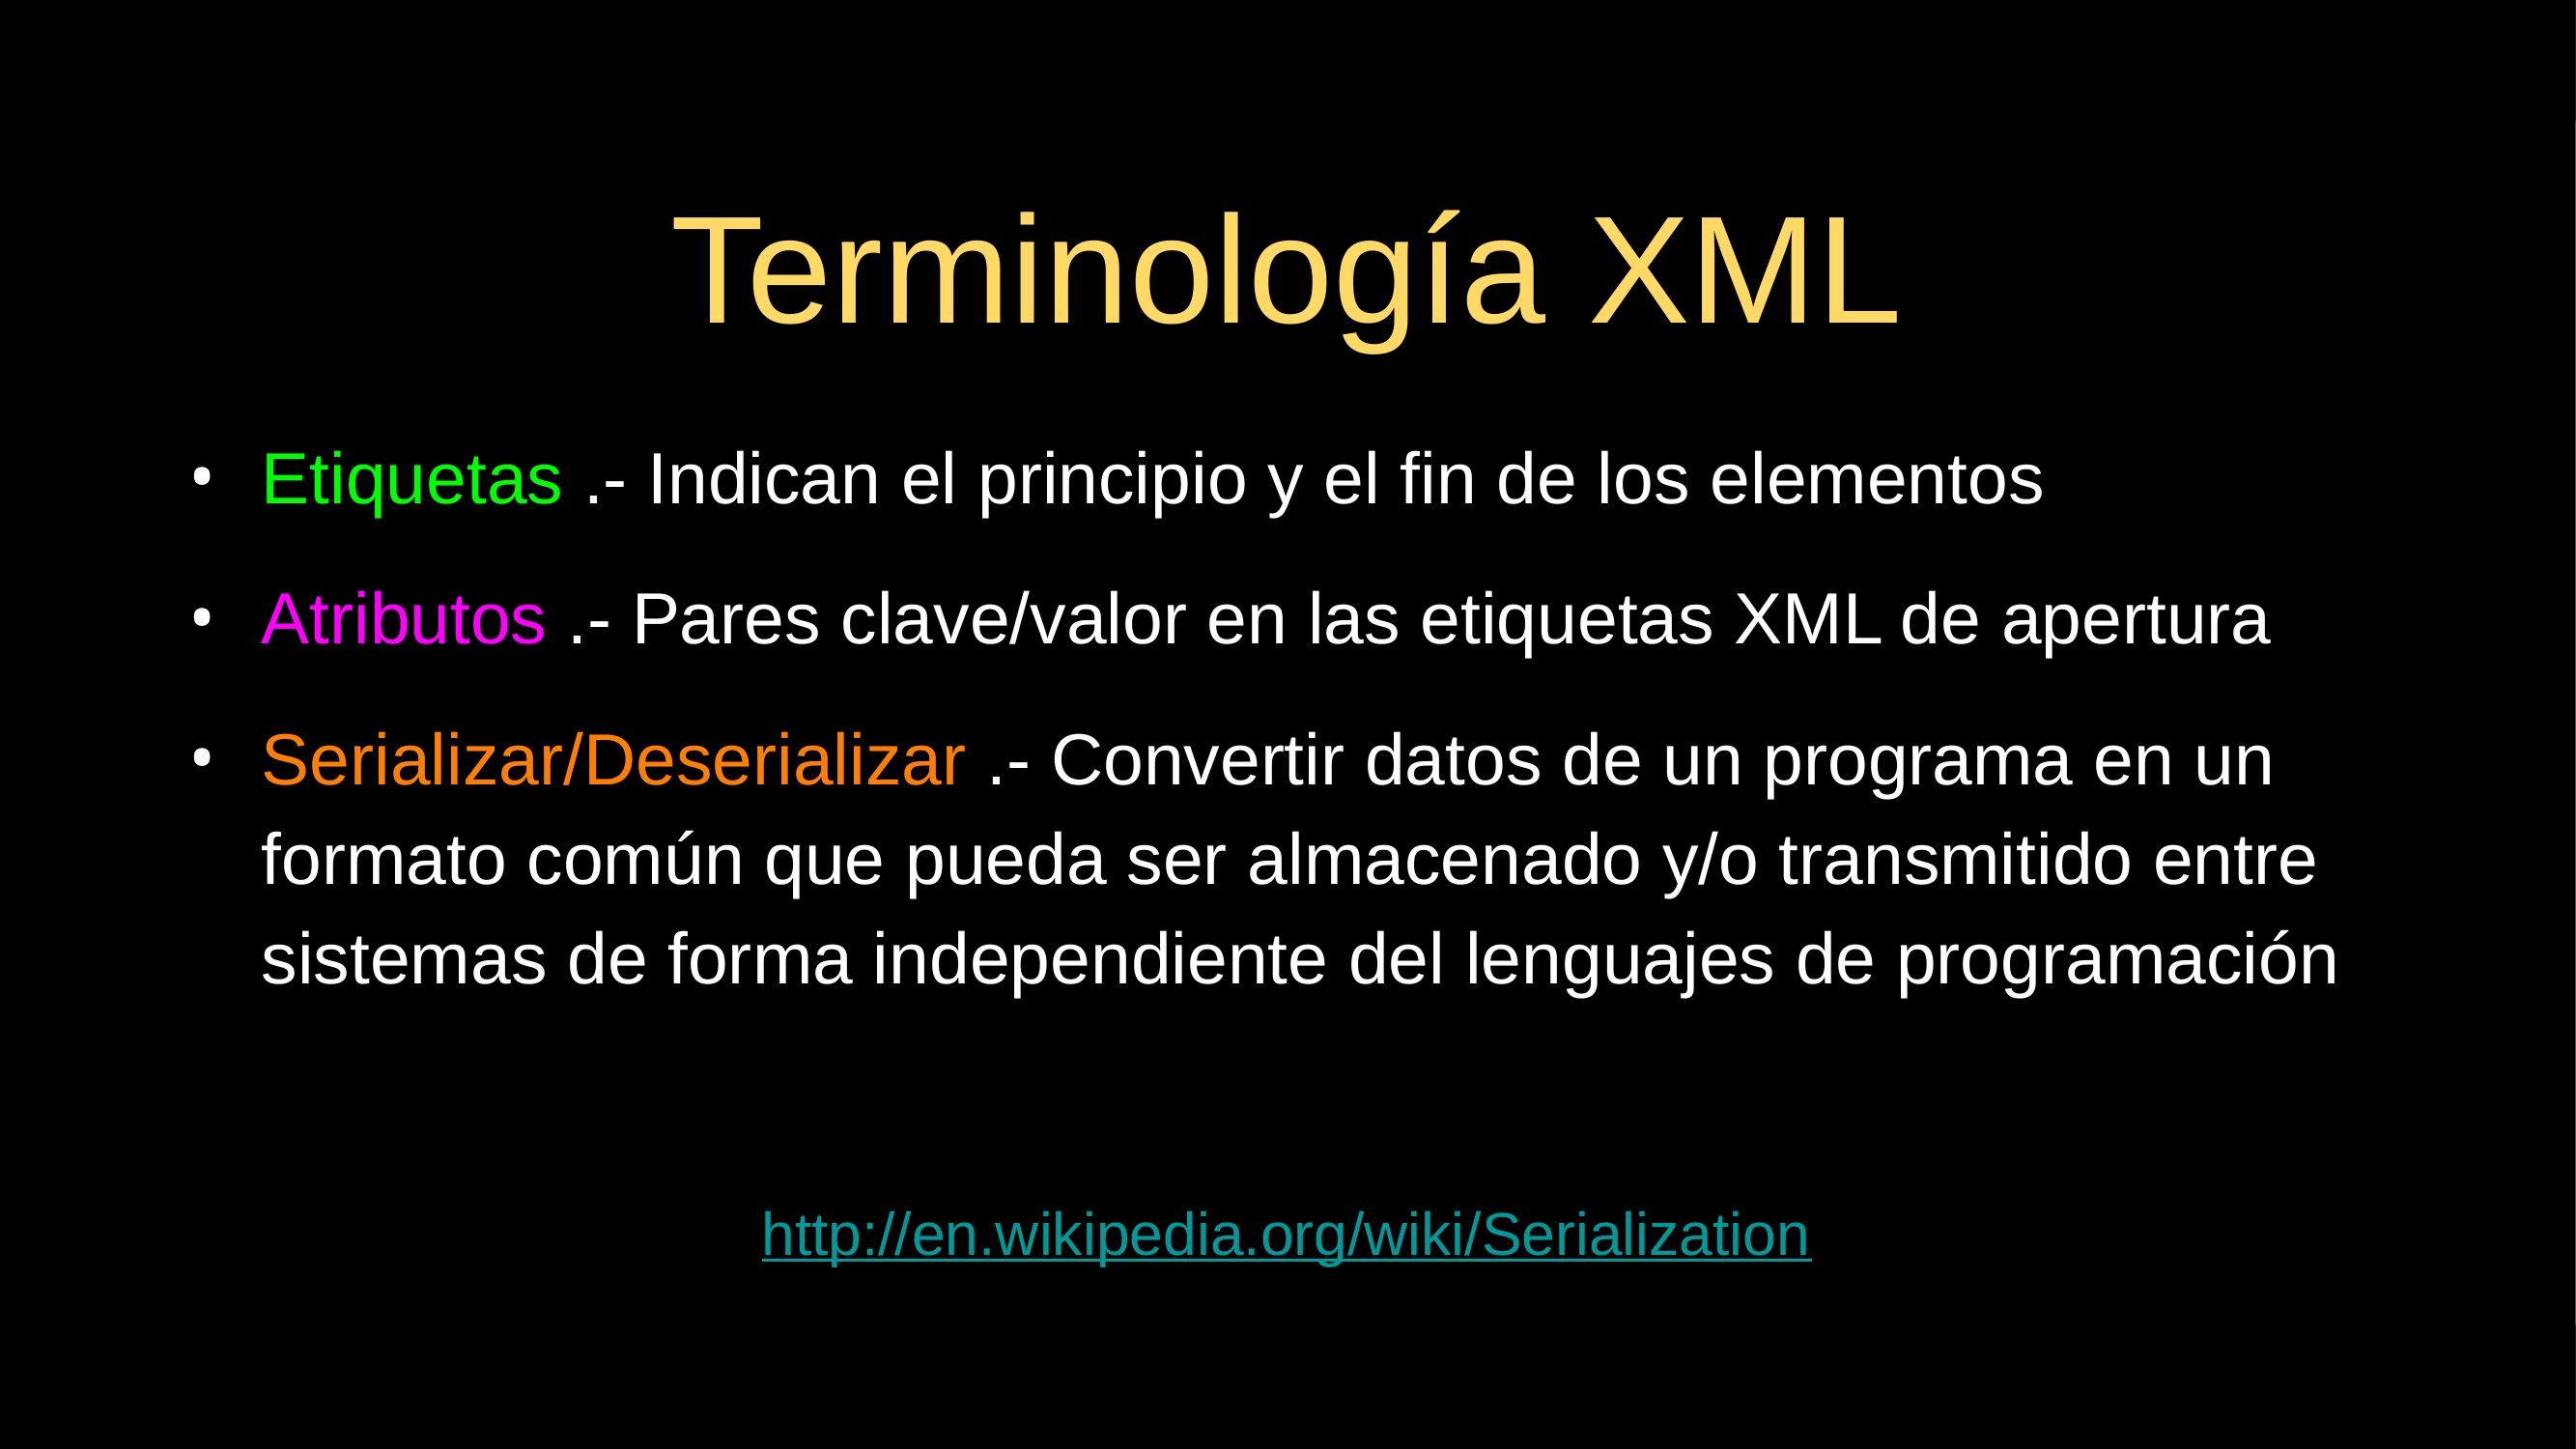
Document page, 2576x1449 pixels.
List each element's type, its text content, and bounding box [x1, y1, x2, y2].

title Terminología XML [183, 121, 2391, 403]
list Etiquetas .- Indican el principio y el fin de los elementos Atributos .- Pares clave/valor en las etiquetas XML de apertura Serializar/Deserializar .- Convertir datos de un programa en un formato común que pueda ser almacenado y/o transmitido entre sistemas de forma independiente del lenguajes de programación [183, 412, 2391, 1317]
text_box http://en.wikipedia.org/wiki/Serialization [640, 1181, 1933, 1281]
